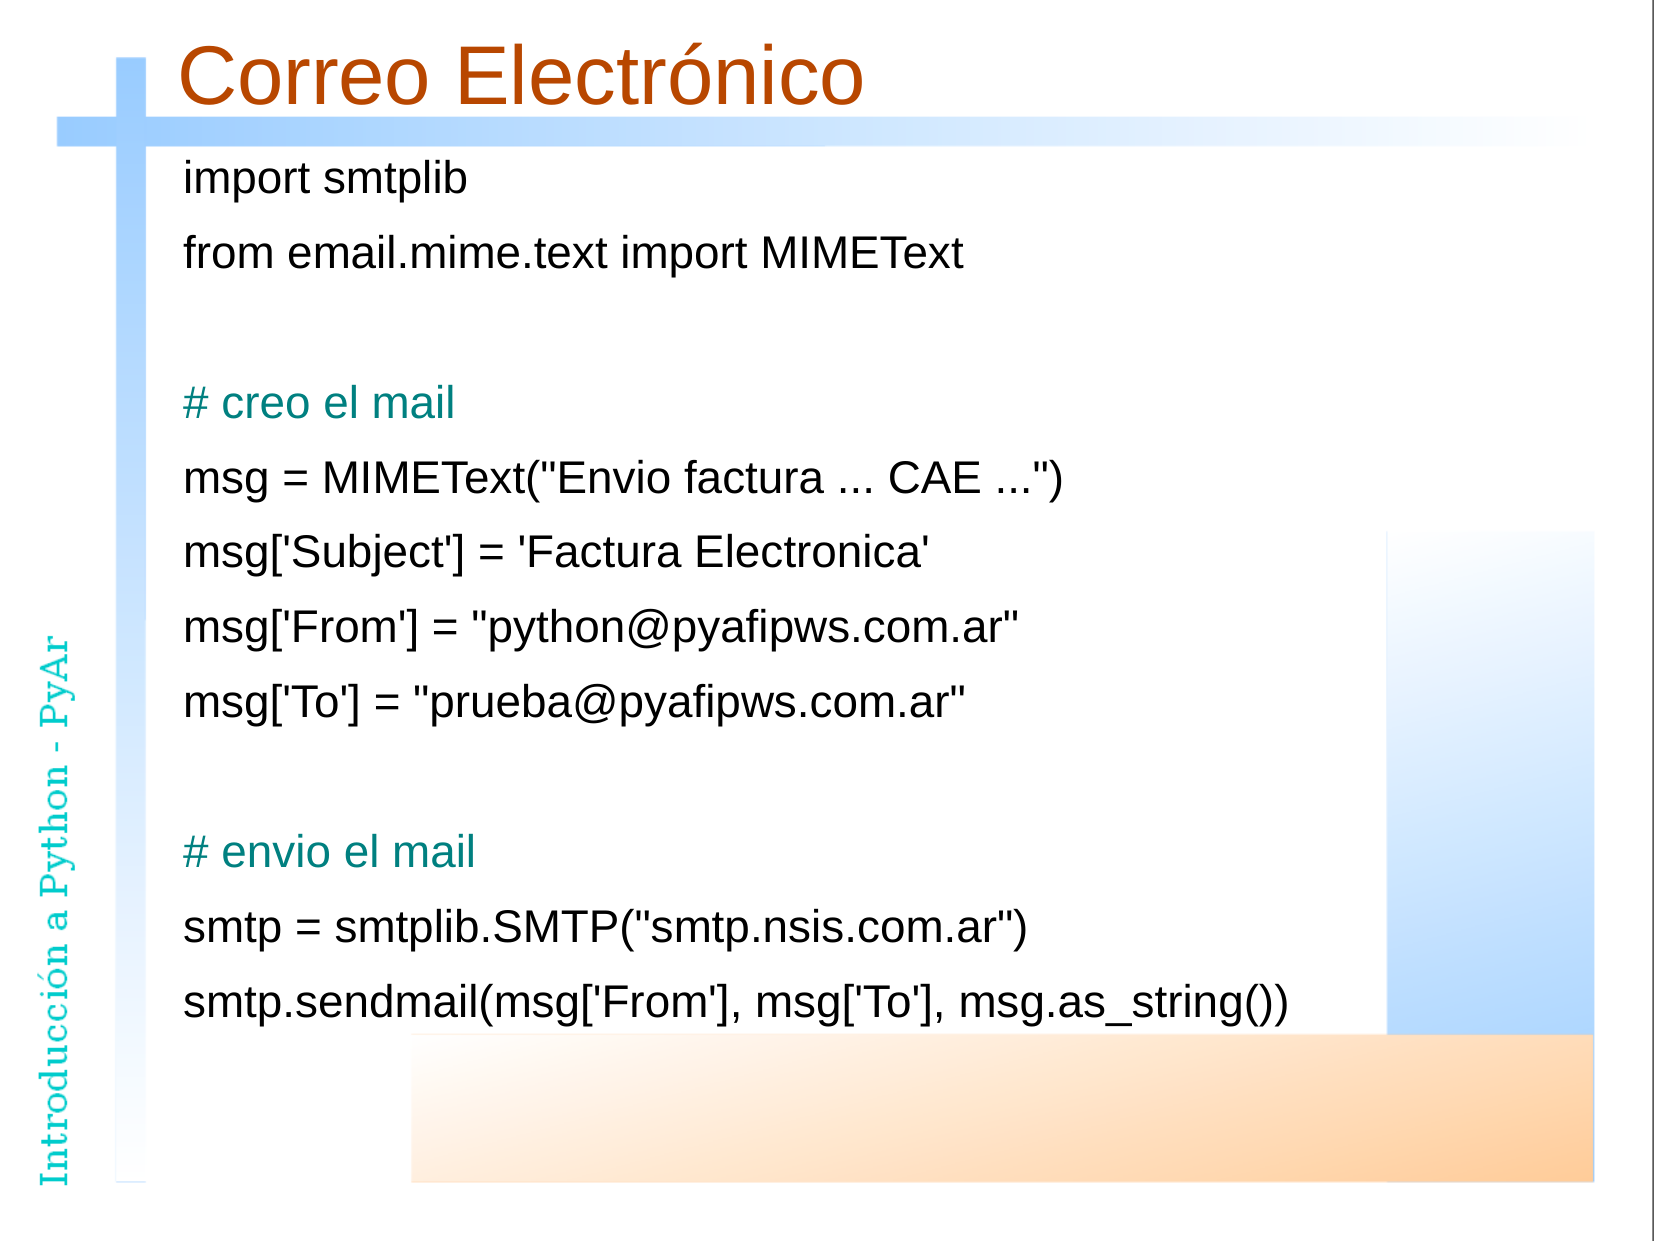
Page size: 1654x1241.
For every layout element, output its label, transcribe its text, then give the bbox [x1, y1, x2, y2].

text_box import smtplib from email.mime.text import MIMEText # creo el mail msg = MIMEText("Envio factura ... CAE ...") msg['Subject'] = 'Factura Electronica' msg['From'] = "python@pyafipws.com.ar" msg['To'] = "prueba@pyafipws.com.ar" # envio el mail smtp = smtplib.SMTP("smtp.nsis.com.ar") smtp.sendmail(msg['From'], msg['To'], msg.as_string()) [147, 147, 1595, 1182]
picture [0, 0, 1654, 1241]
title Correo Electrónico [177, 0, 1595, 147]
